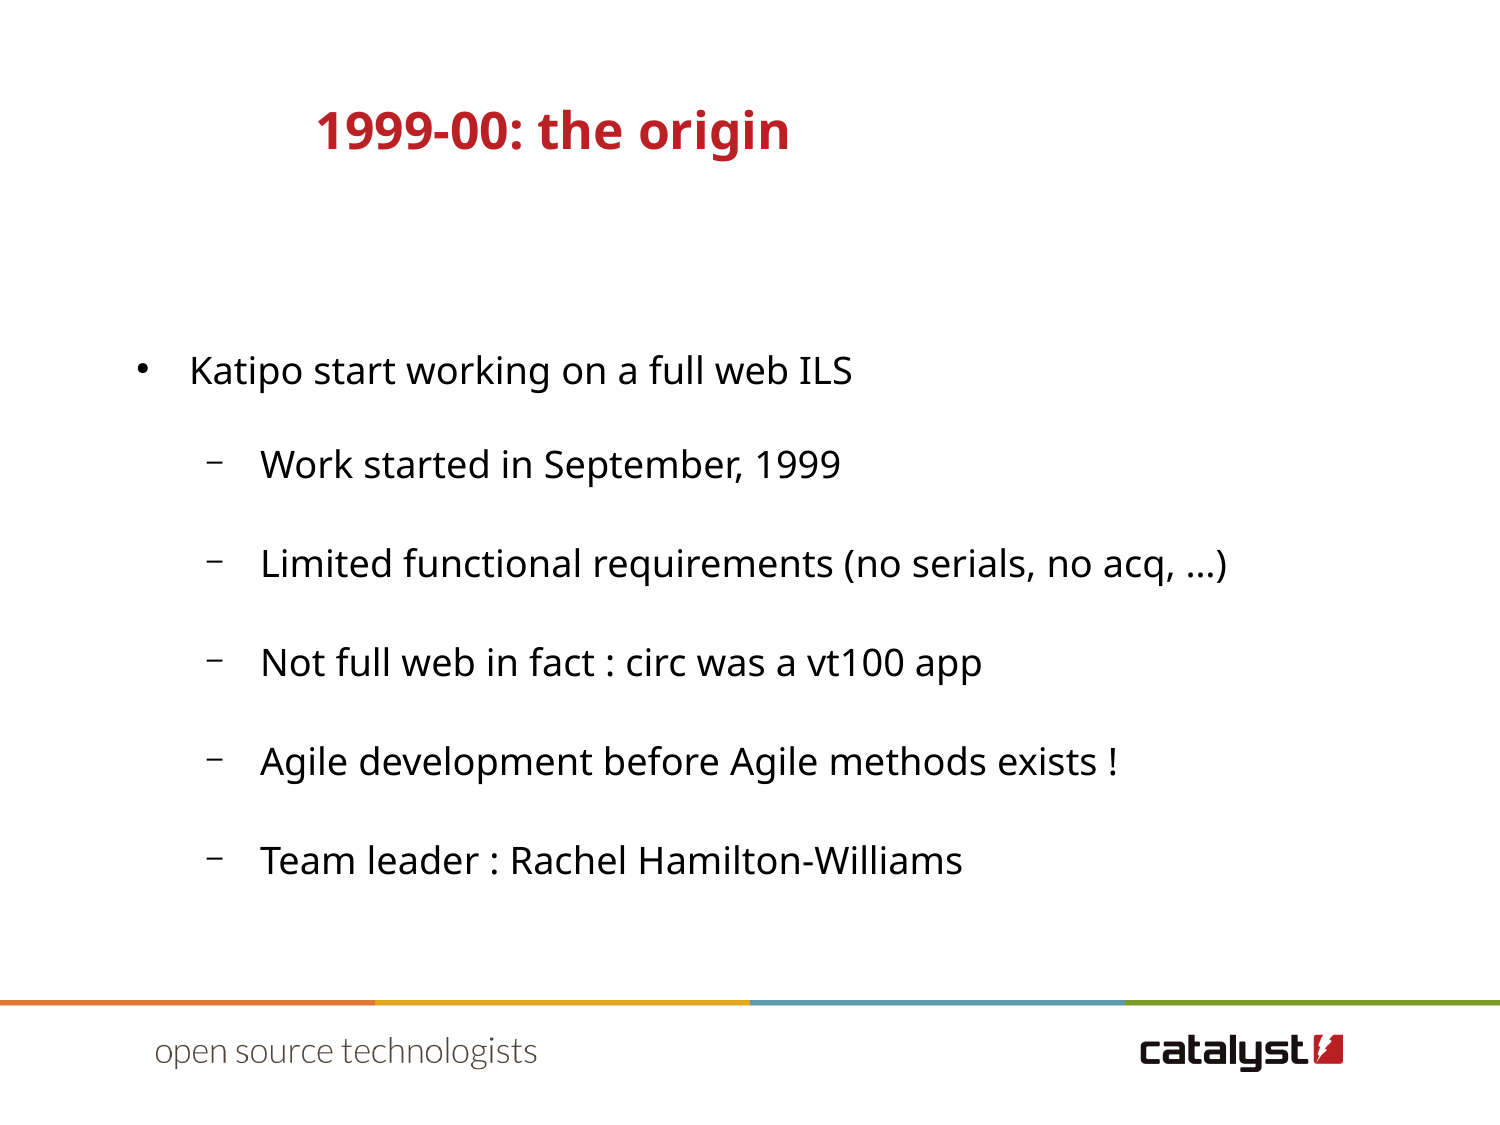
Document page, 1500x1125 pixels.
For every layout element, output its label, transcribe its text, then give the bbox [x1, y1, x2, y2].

list Katipo start working on a full web ILS Work started in September, 1999 Limited functional requirements (no serials, no acq, …) Not full web in fact : circ was a vt100 app Agile development before Agile methods exists ! Team leader : Rachel Hamilton-Williams [118, 317, 1382, 1061]
picture [0, 1000, 1500, 1072]
title 1999-00: the origin [315, 0, 1463, 260]
